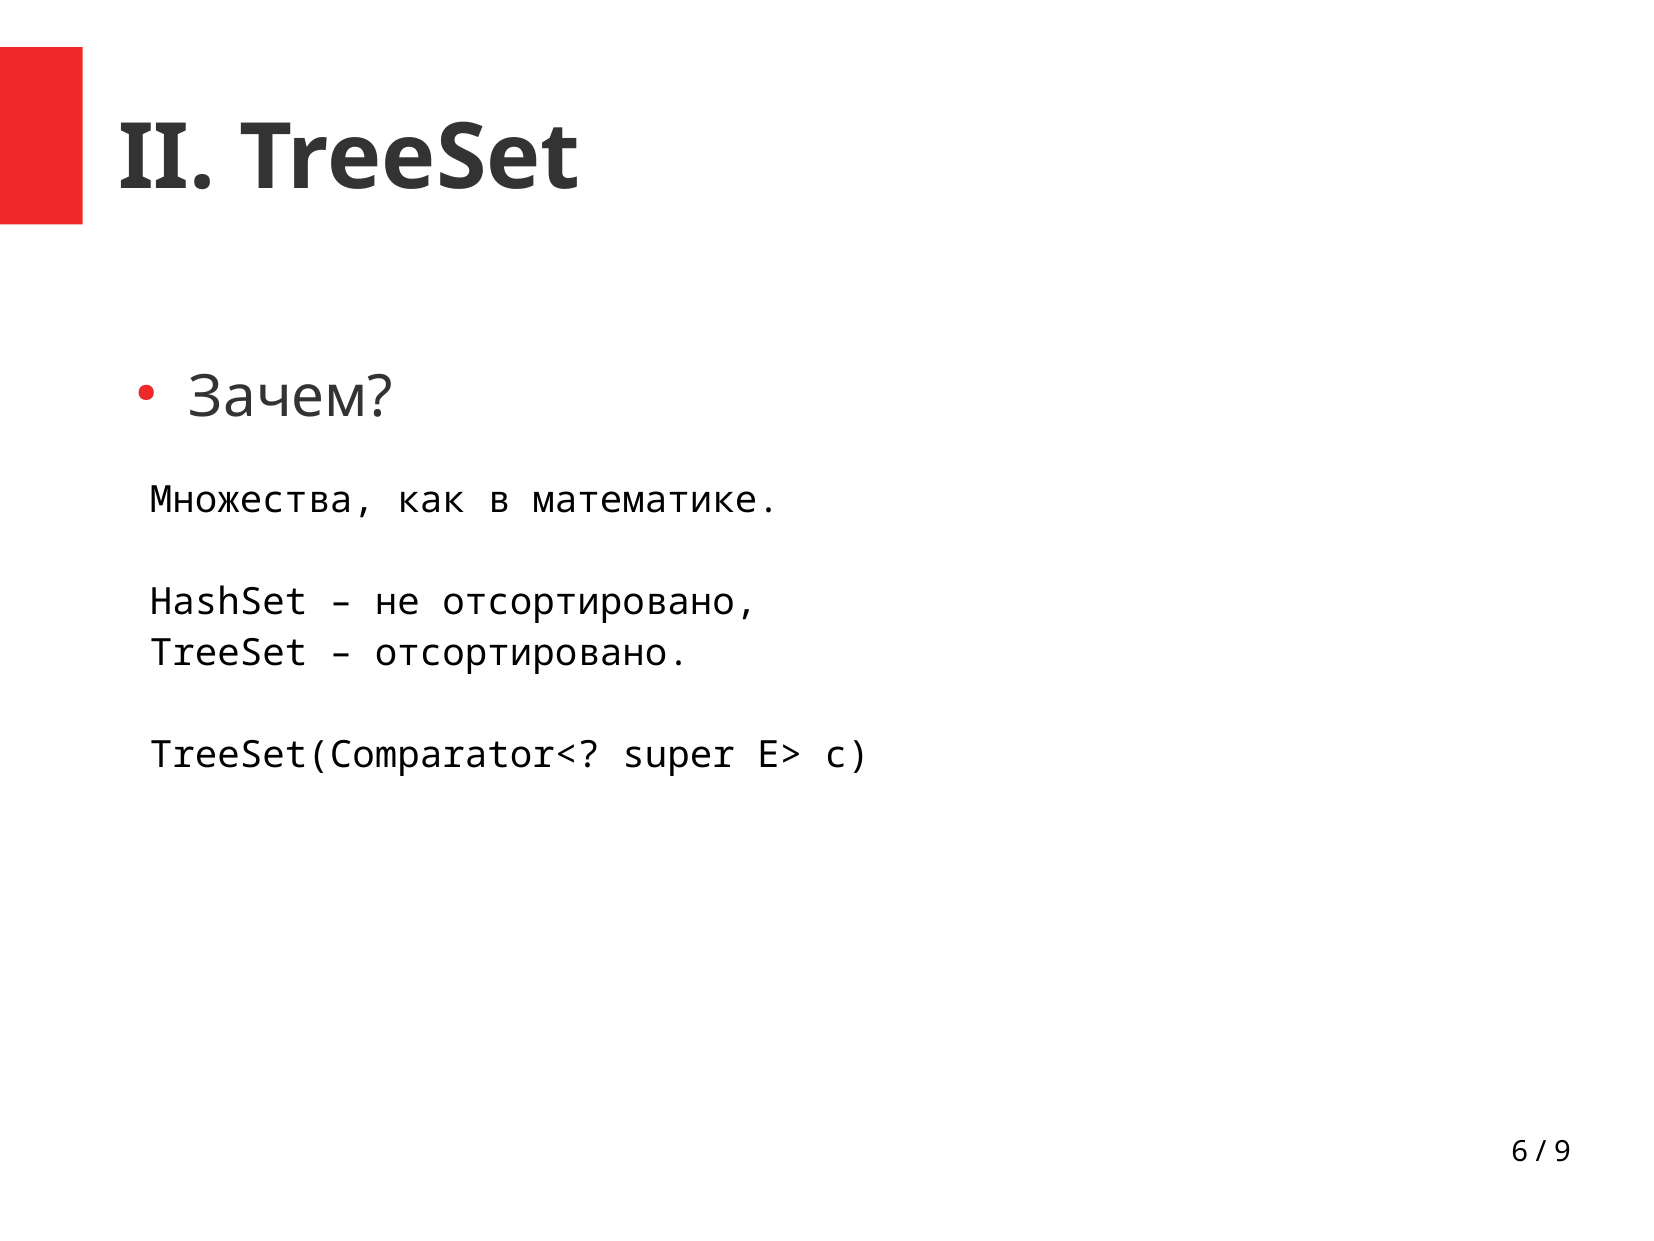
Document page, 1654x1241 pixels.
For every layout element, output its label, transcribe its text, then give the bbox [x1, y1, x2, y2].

text_box Множества, как в математике. HashSet – не отсортировано, TreeSet – отсортировано. TreeSet(Comparator<? super E> c) [135, 465, 1261, 750]
title II. TreeSet [118, 49, 1571, 257]
list Зачем? [118, 354, 1536, 1074]
